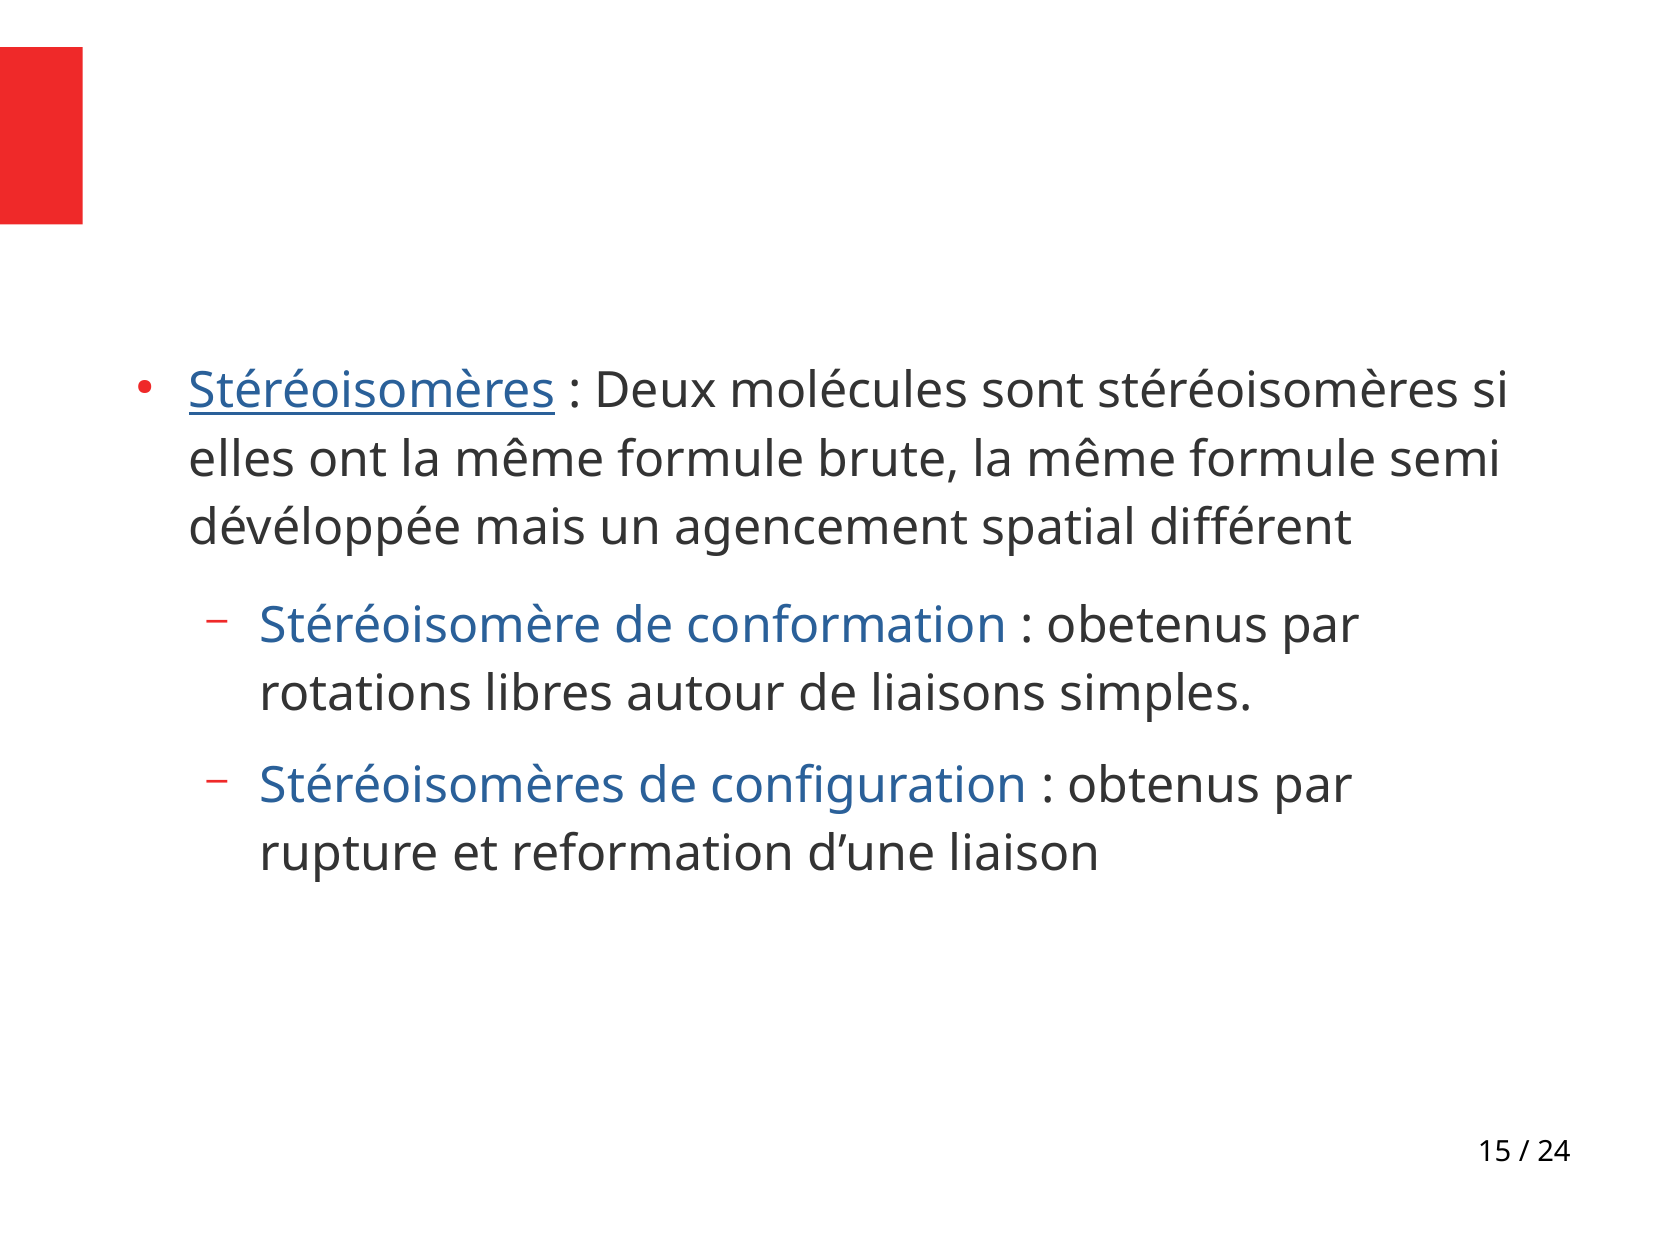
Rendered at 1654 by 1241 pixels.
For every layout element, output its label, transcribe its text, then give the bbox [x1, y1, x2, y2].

list Stéréoisomères : Deux molécules sont stéréoisomères si elles ont la même formule brute, la même formule semi dévéloppée mais un agencement spatial différent Stéréoisomère de conformation : obetenus par rotations libres autour de liaisons simples. Stéréoisomères de configuration : obtenus par rupture et reformation d’une liaison [118, 354, 1536, 1074]
